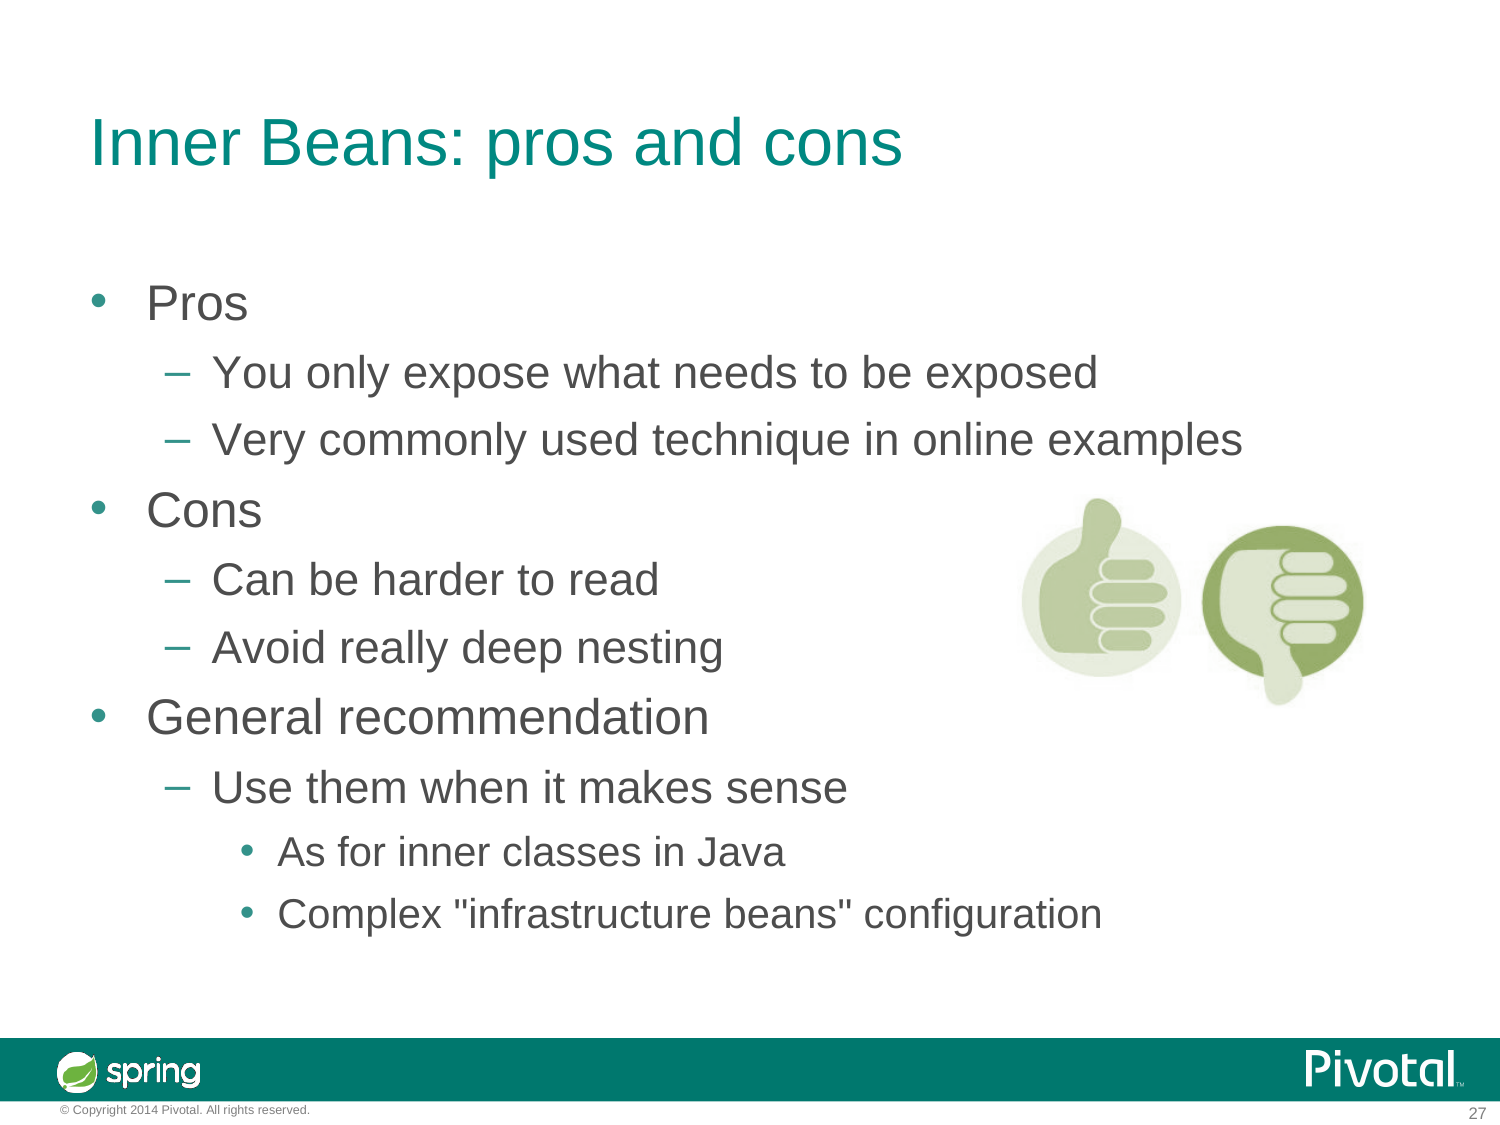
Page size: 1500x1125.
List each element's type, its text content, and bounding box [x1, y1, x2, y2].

list Pros You only expose what needs to be exposed Very commonly used technique in online examples Cons Can be harder to read Avoid really deep nesting General recommendation Use them when it makes sense As for inner classes in Java Complex "infrastructure beans" configuration [75, 262, 1426, 1005]
picture [1016, 494, 1367, 710]
title Inner Beans: pros and cons [75, 45, 1426, 233]
picture [32, 1041, 210, 1103]
picture [1306, 1050, 1464, 1087]
